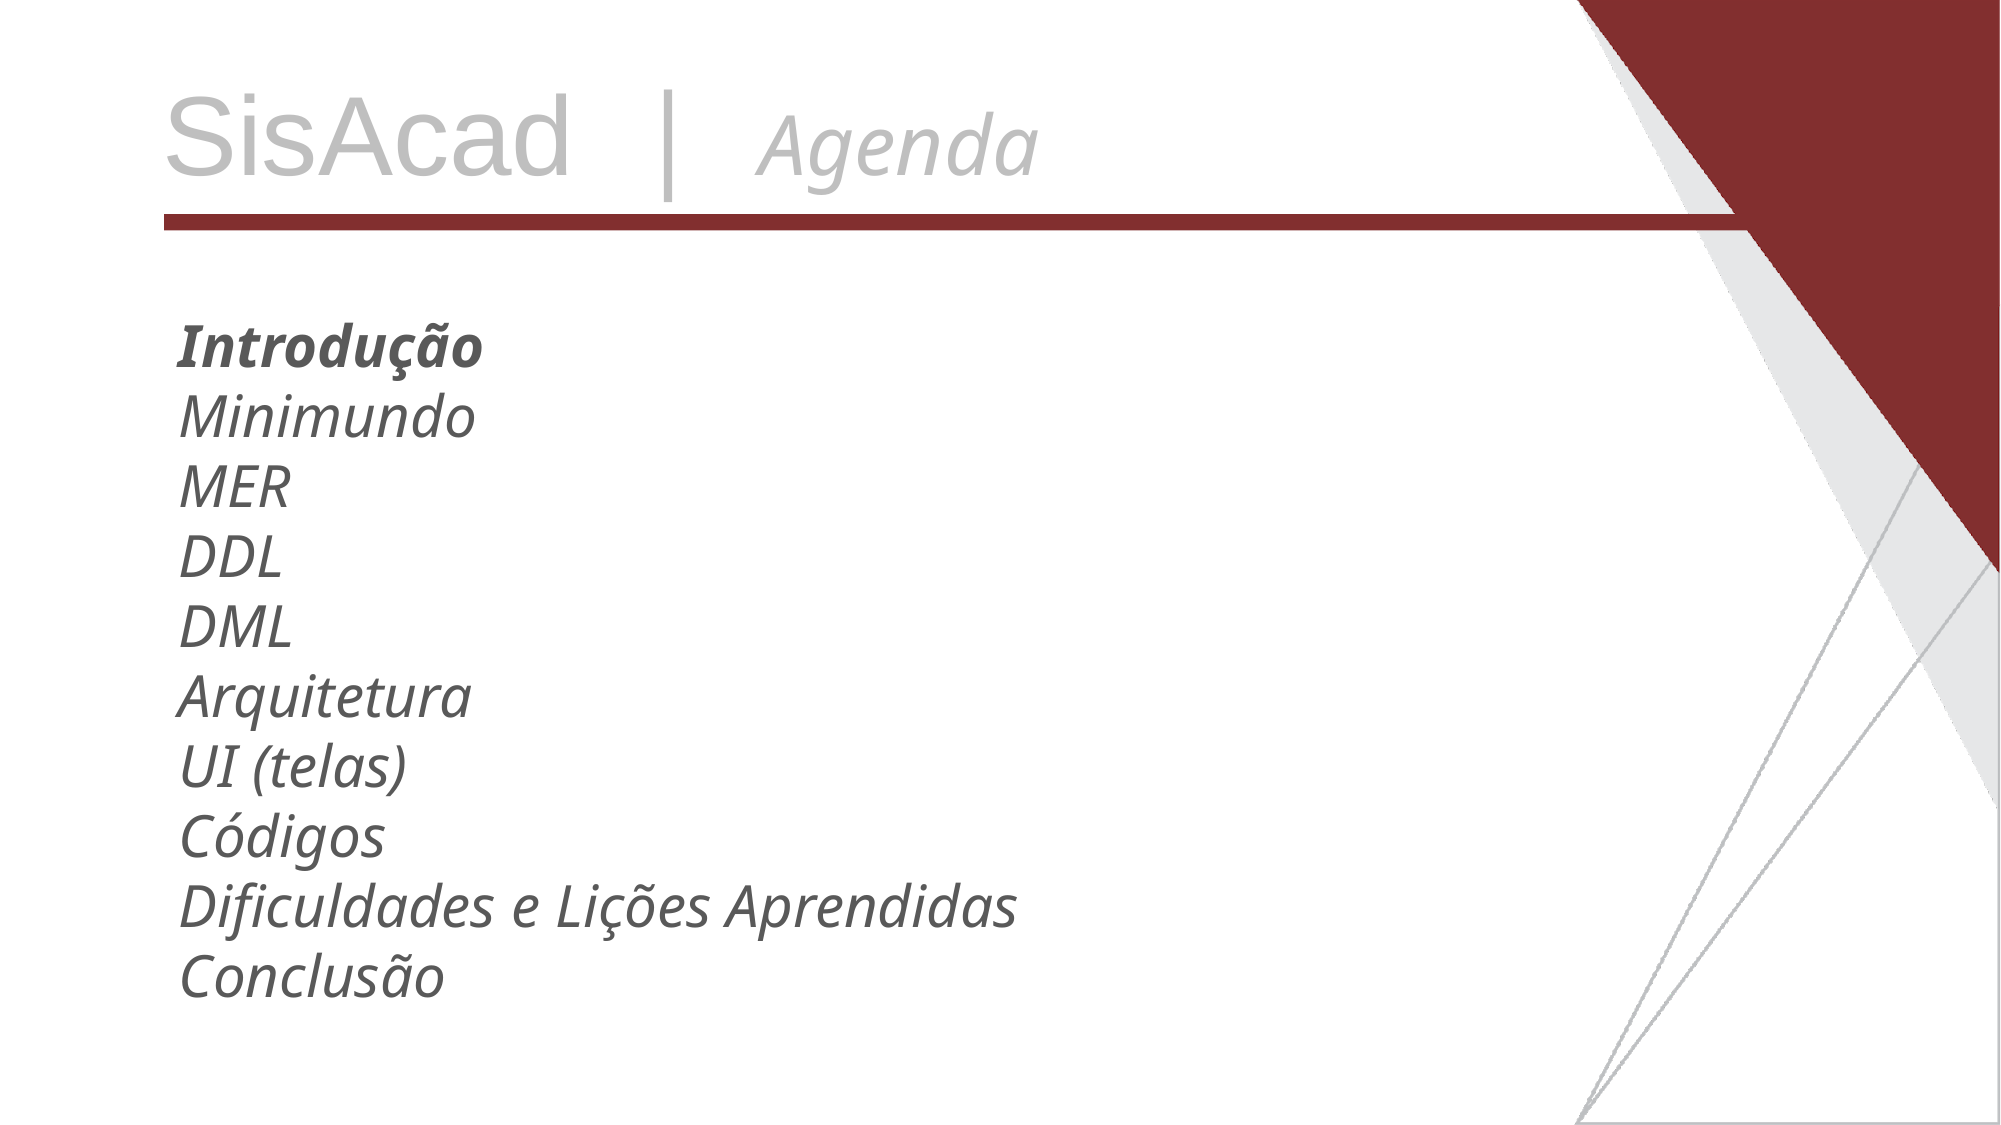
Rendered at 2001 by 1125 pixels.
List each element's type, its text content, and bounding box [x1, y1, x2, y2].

picture [0, 0, 2001, 1125]
text_box Introdução Minimundo MER DDL DML Arquitetura UI (telas) Códigos Dificuldades e Lições Aprendidas Conclusão [164, 302, 1730, 1125]
text_box [164, 214, 1927, 231]
text_box SisAcad | Agenda [147, 55, 1681, 208]
